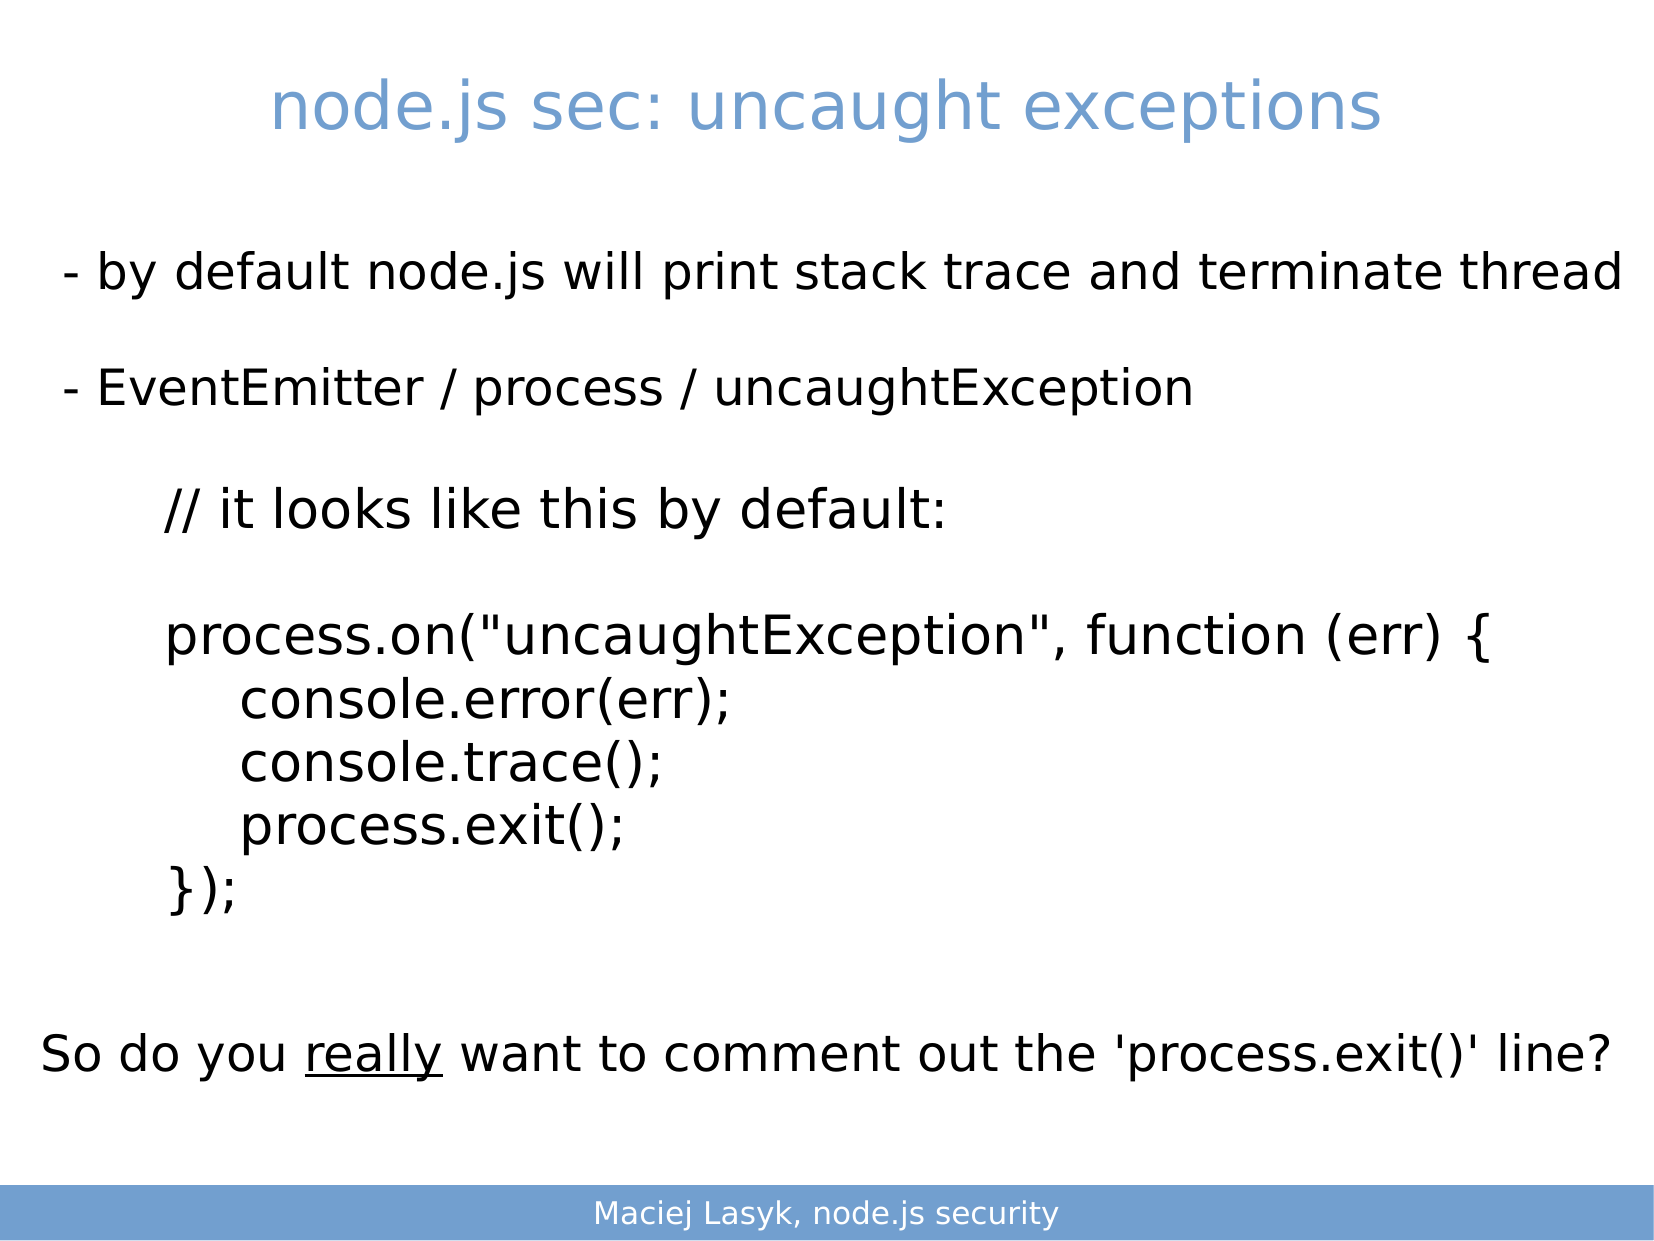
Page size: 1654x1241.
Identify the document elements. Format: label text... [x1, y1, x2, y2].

text_box Maciej Lasyk, node.js security [578, 1188, 1076, 1240]
text_box - by default node.js will print stack trace and terminate thread - EventEmitter / process / uncaughtException [48, 177, 1640, 367]
text_box // it looks like this by default: process.on("uncaughtException", function (err) { console.error(err); console.trace(); process.exit(); }); [150, 471, 1546, 928]
text_box node.js sec: uncaught exceptions [254, 60, 1400, 153]
text_box So do you really want to comment out the 'process.exit()' line? [25, 1017, 1628, 1091]
text_box [0, 1185, 1654, 1241]
